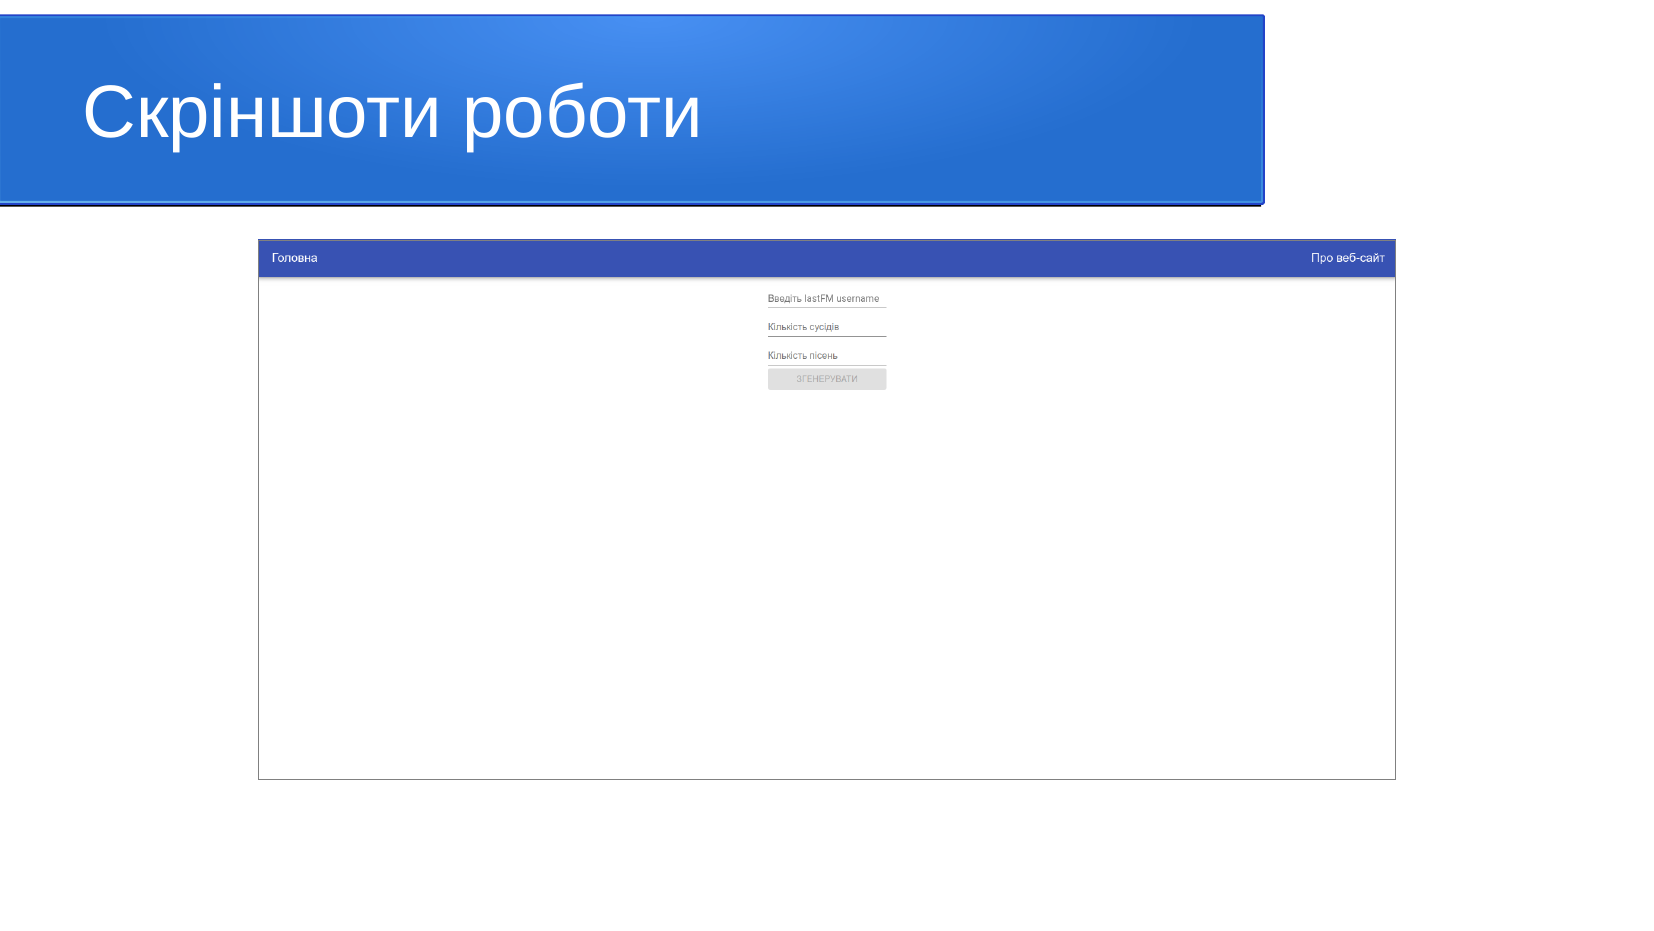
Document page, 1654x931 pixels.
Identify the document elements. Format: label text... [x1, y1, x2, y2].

title Скріншоти роботи [82, 35, 1235, 189]
picture [258, 239, 1396, 780]
